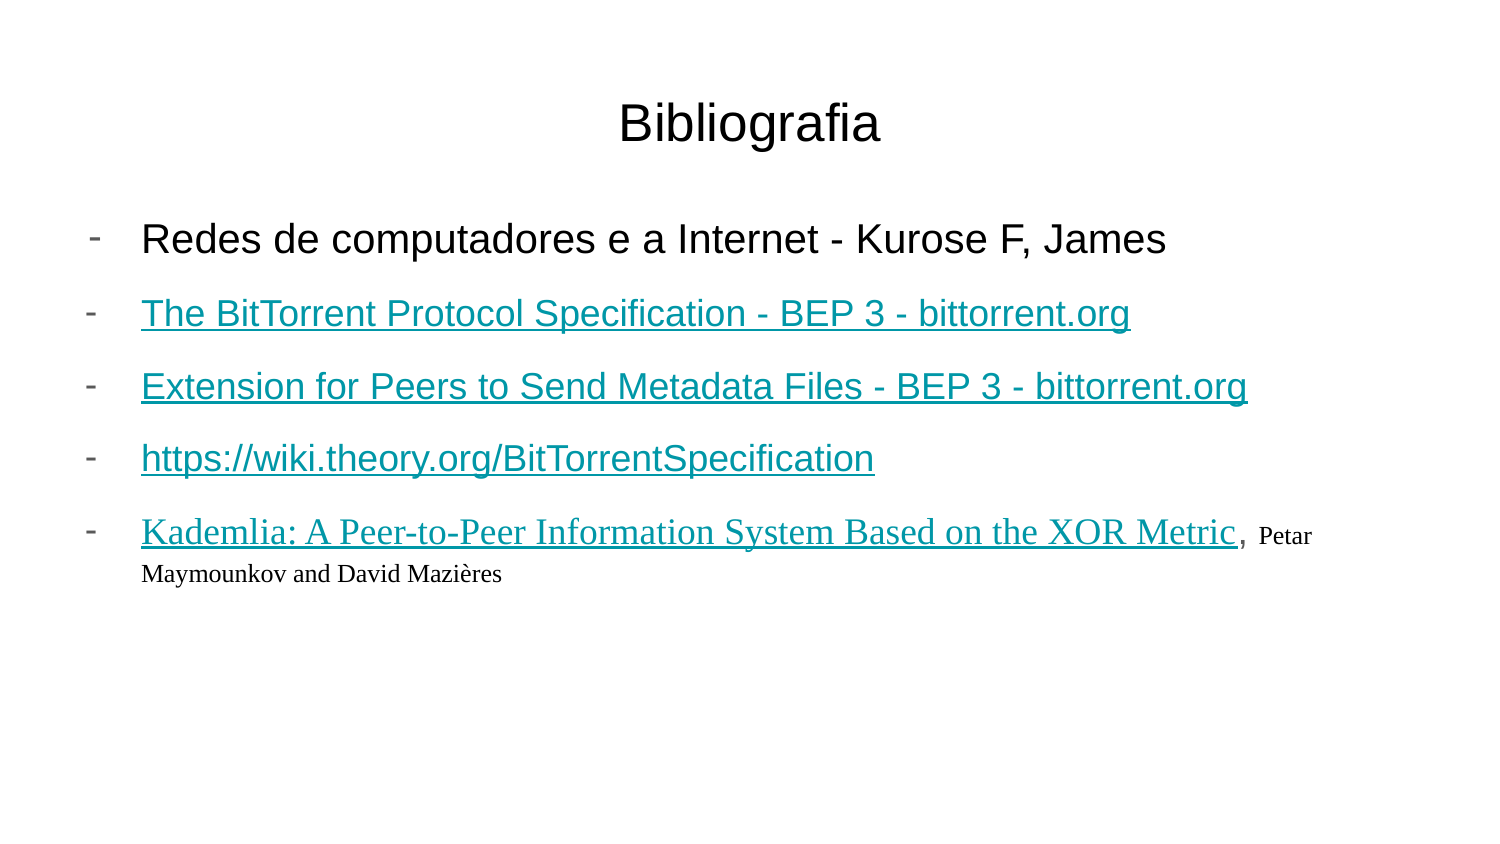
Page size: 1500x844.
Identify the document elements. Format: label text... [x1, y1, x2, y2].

list Redes de computadores e a Internet - Kurose F, James The BitTorrent Protocol Specification - BEP 3 - bittorrent.org Extension for Peers to Send Metadata Files - BEP 3 - bittorrent.org https://wiki.theory.org/BitTorrentSpecification Kademlia: A Peer-to-Peer Information System Based on the XOR Metric, Petar Maymounkov and David Mazières [51, 189, 1449, 750]
title Bibliografia [51, 72, 1449, 167]
